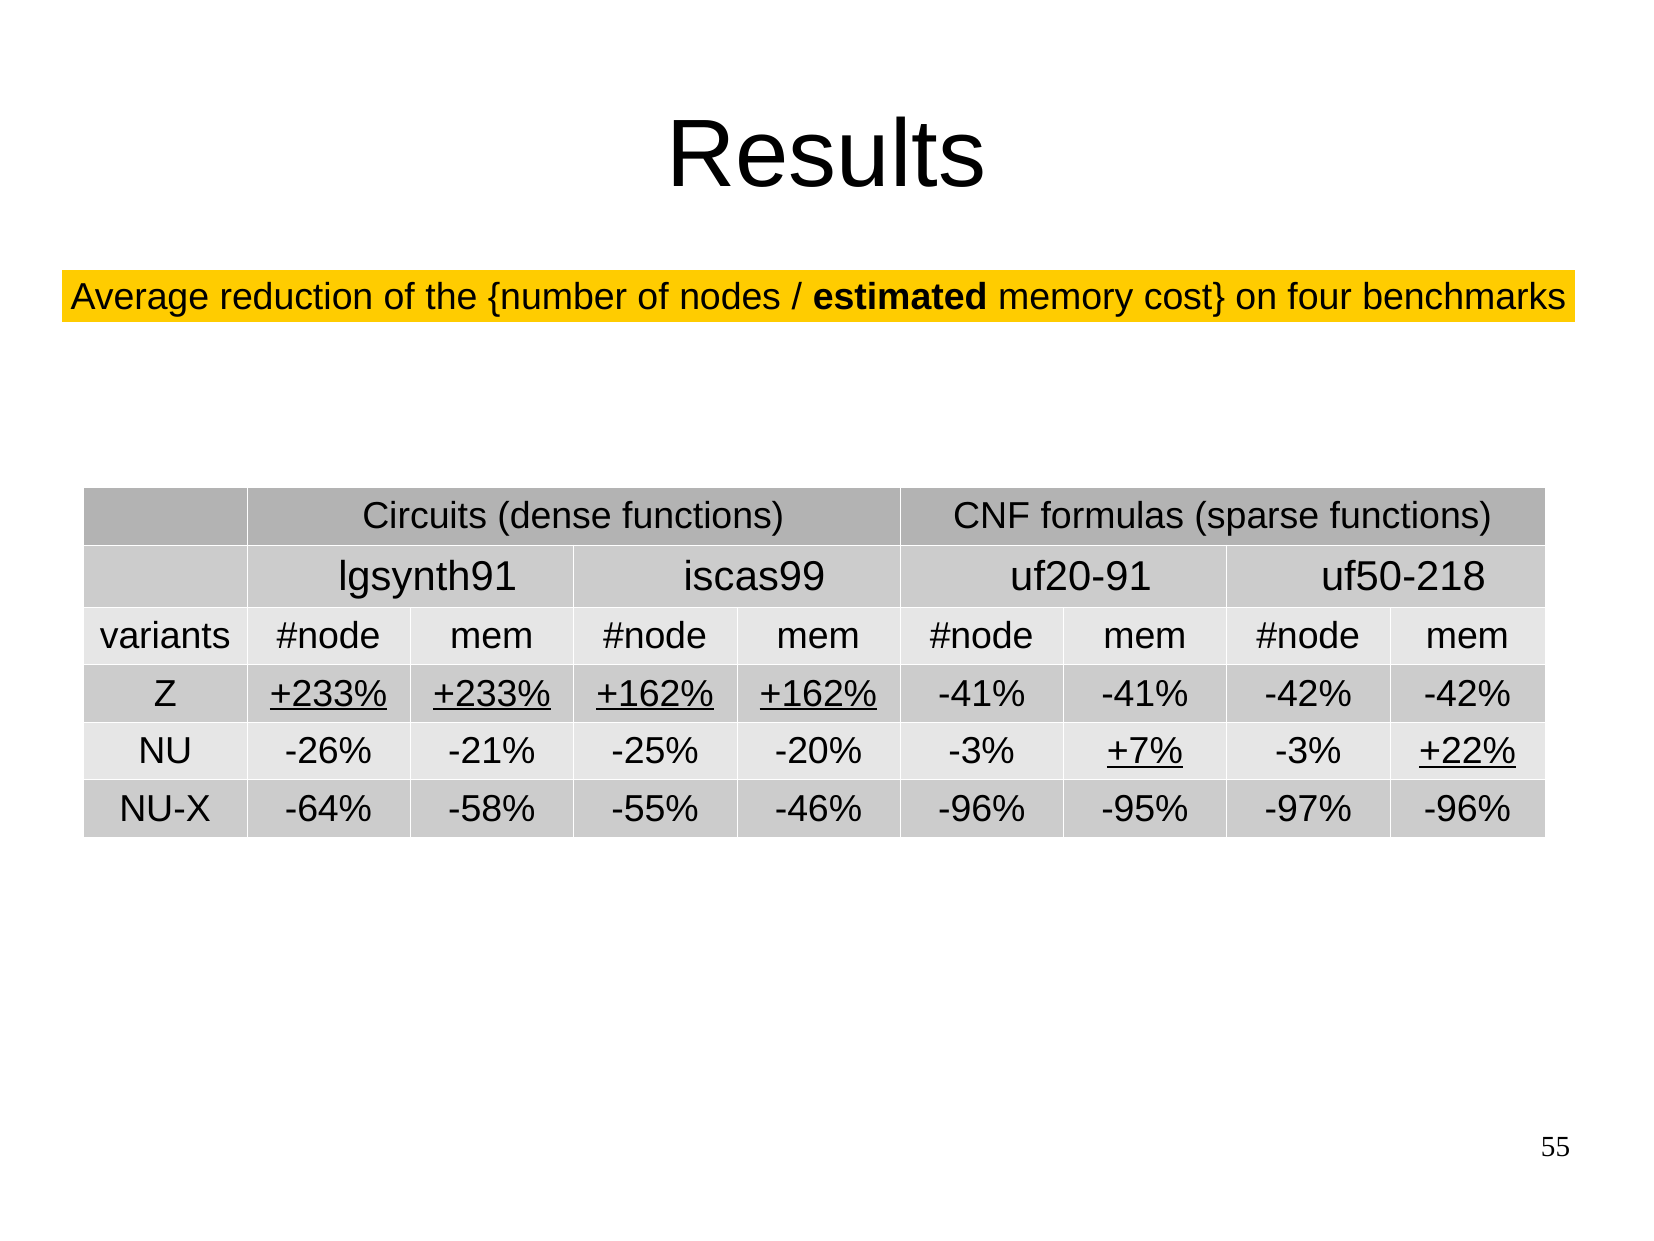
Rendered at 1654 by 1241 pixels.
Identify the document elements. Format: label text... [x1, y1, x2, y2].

table_cell +22% [1391, 723, 1545, 779]
table_cell -20% [738, 723, 900, 779]
table_cell -3% [1227, 723, 1390, 779]
table_cell -42% [1391, 665, 1545, 722]
table_cell uf50-218 [1227, 546, 1545, 607]
table_cell #node [248, 608, 410, 664]
table_cell #node [901, 608, 1063, 664]
table_cell -3% [901, 723, 1063, 779]
text_box Average reduction of the {number of nodes / estimated memory cost} on four benchmarks [62, 270, 1575, 322]
table_cell mem [738, 608, 900, 664]
table_cell NU [84, 723, 247, 779]
table_cell iscas99 [574, 546, 900, 607]
table_cell +7% [1064, 723, 1226, 779]
table_cell -96% [1391, 780, 1545, 837]
table_cell NU-X [84, 780, 247, 837]
table_cell -64% [248, 780, 410, 837]
table_cell #node [574, 608, 737, 664]
table_cell -97% [1227, 780, 1390, 837]
table_cell [84, 546, 247, 607]
table_cell -46% [738, 780, 900, 837]
table_cell -41% [901, 665, 1063, 722]
table_cell -42% [1227, 665, 1390, 722]
table_cell variants [84, 608, 247, 664]
title Results [82, 49, 1571, 257]
table_cell uf20-91 [901, 546, 1226, 607]
table_cell -26% [248, 723, 410, 779]
table_cell -25% [574, 723, 737, 779]
table_cell mem [1391, 608, 1545, 664]
table_cell -96% [901, 780, 1063, 837]
table_cell +233% [248, 665, 410, 722]
table_cell -41% [1064, 665, 1226, 722]
table_header CNF formulas (sparse functions) [901, 488, 1545, 545]
table_cell mem [1064, 608, 1226, 664]
table_cell -21% [411, 723, 573, 779]
table_cell mem [411, 608, 573, 664]
table_cell -95% [1064, 780, 1226, 837]
table_header [84, 488, 247, 545]
table_cell Z [84, 665, 247, 722]
table_cell -55% [574, 780, 737, 837]
table_cell +162% [738, 665, 900, 722]
table_header Circuits (dense functions) [248, 488, 900, 545]
table_cell +233% [411, 665, 573, 722]
table_cell #node [1227, 608, 1390, 664]
table_cell lgsynth91 [248, 546, 573, 607]
table_cell -58% [411, 780, 573, 837]
table_cell +162% [574, 665, 737, 722]
